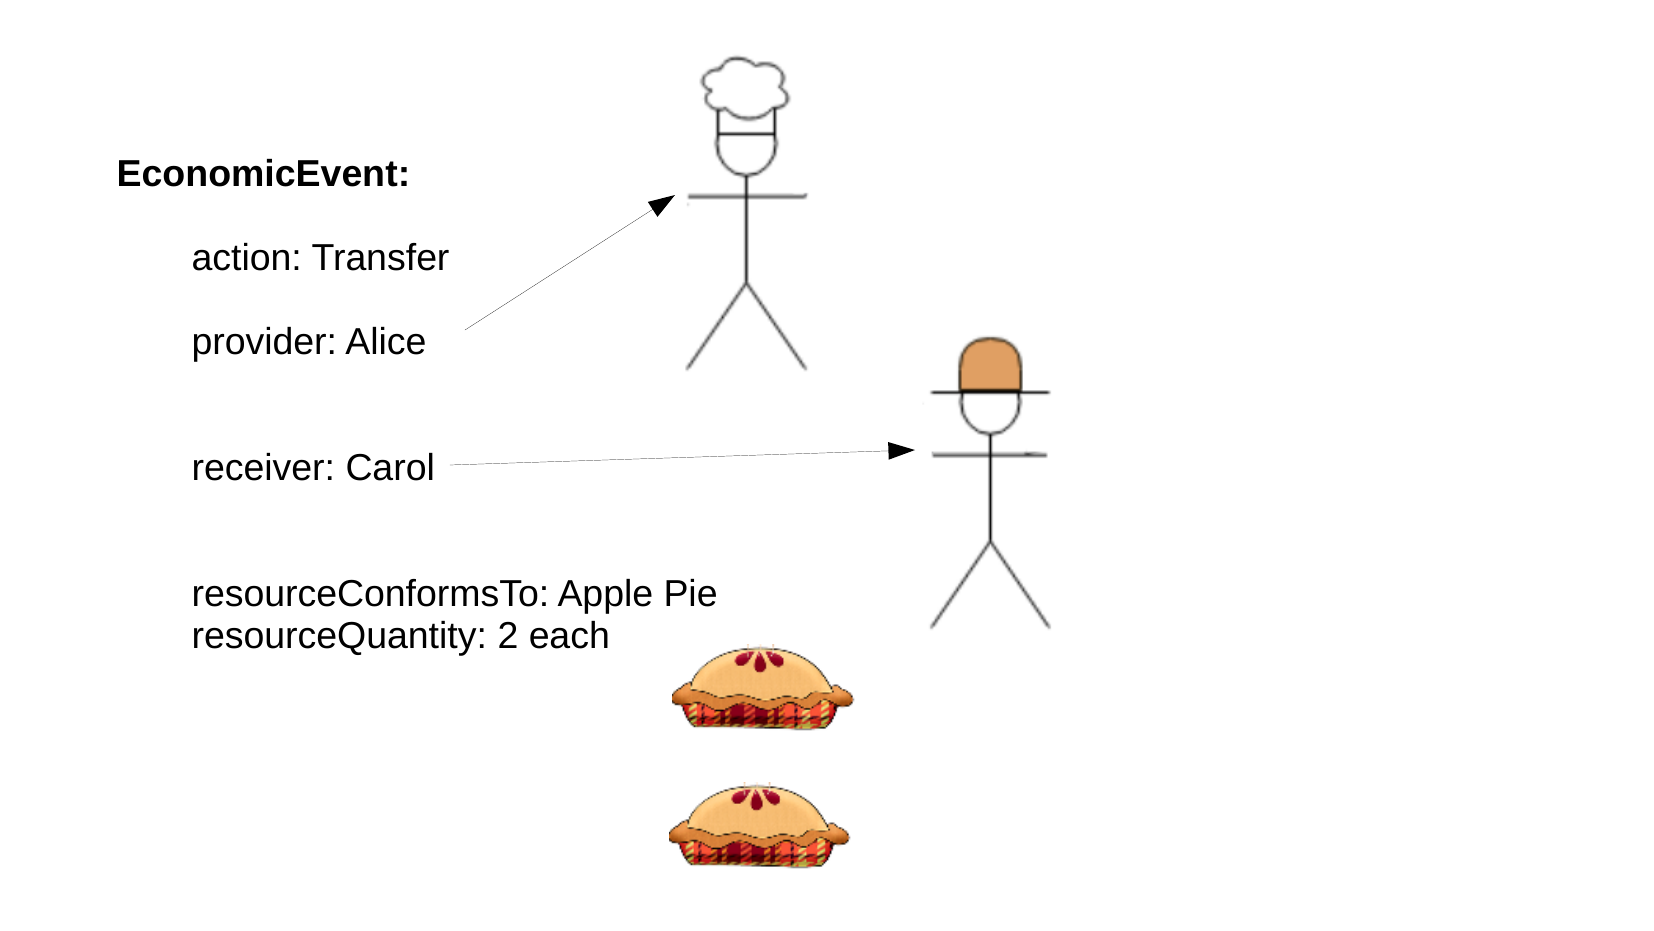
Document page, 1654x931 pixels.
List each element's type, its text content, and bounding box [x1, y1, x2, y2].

picture [640, 43, 856, 376]
text_box EconomicEvent: action: Transfer provider: Alice receiver: Carol resourceConformsTo: Apple Pie resourceQuantity: 2 each [101, 144, 751, 751]
picture [672, 644, 856, 732]
picture [885, 314, 1095, 644]
picture [669, 782, 852, 871]
